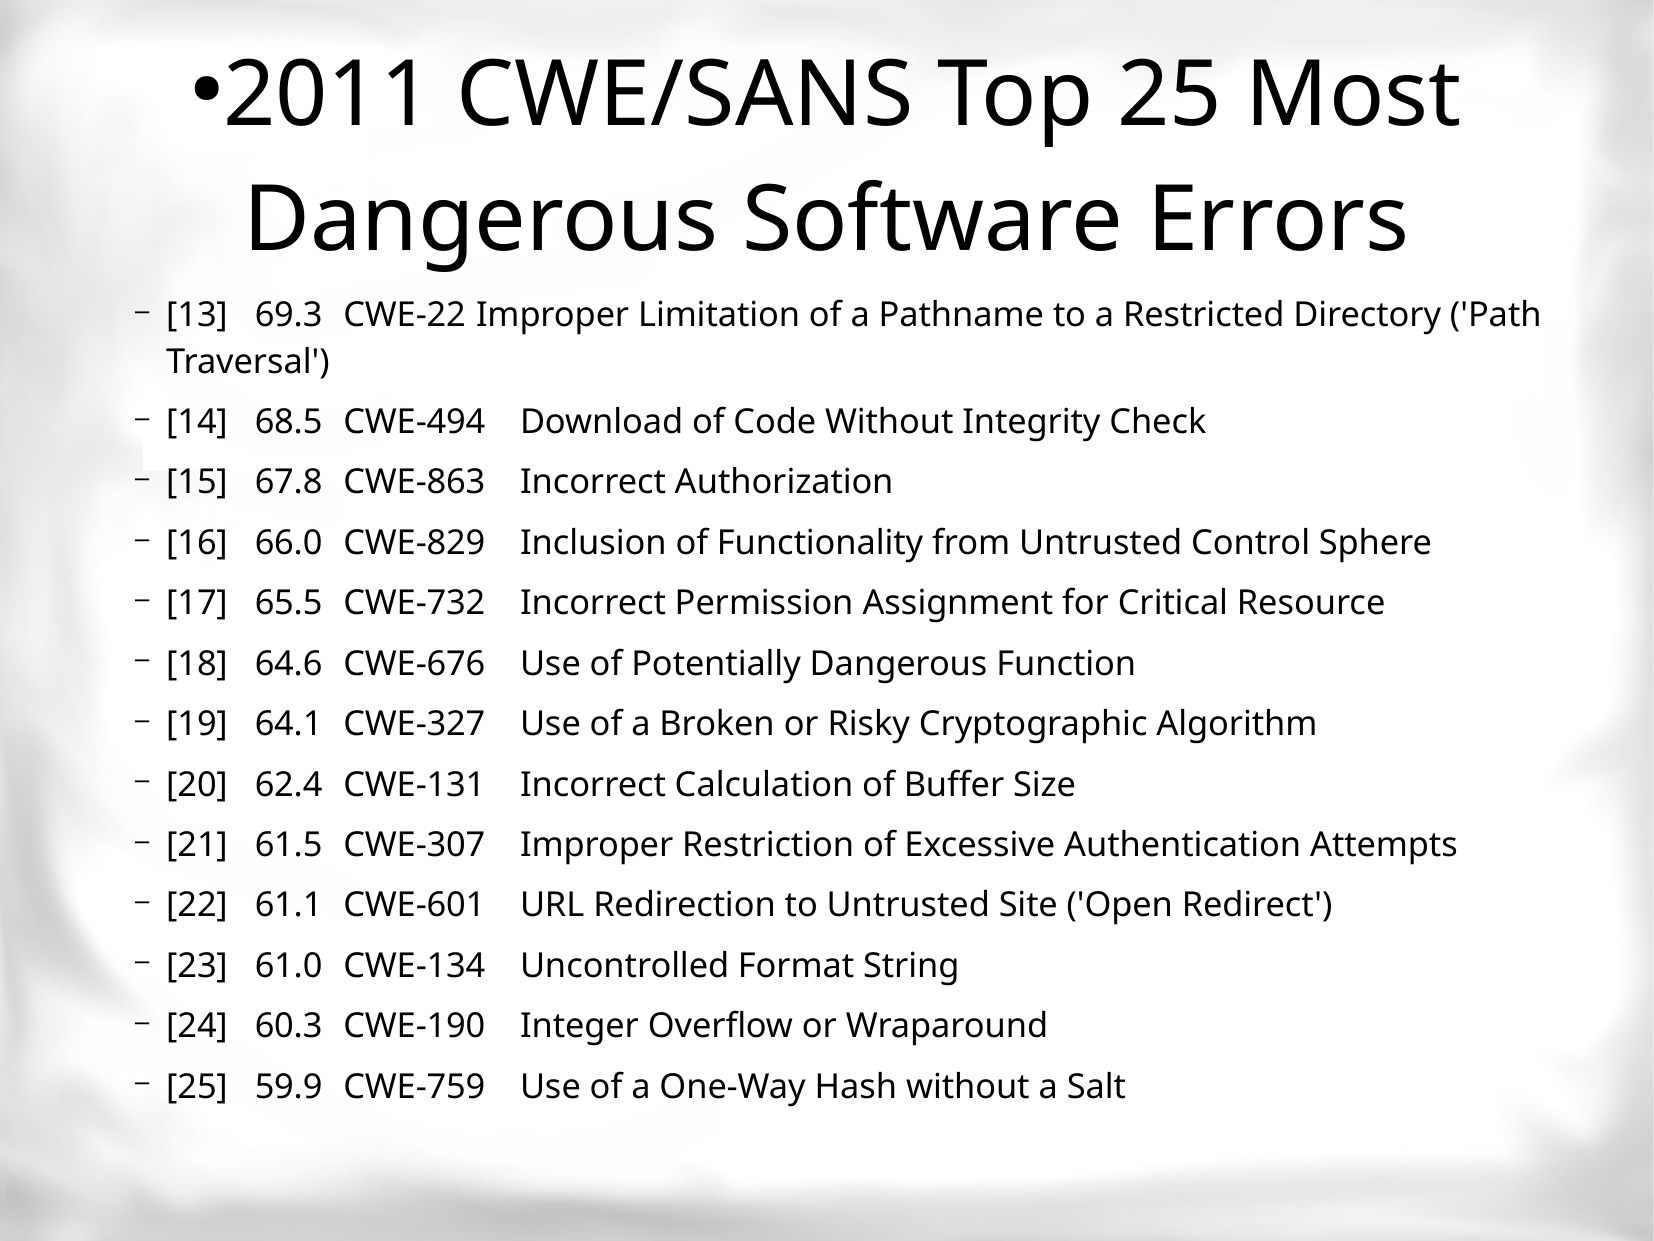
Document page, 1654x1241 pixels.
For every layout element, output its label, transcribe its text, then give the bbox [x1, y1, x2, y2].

list [13] 69.3 CWE-22 Improper Limitation of a Pathname to a Restricted Directory ('Path Traversal') [14] 68.5 CWE-494 Download of Code Without Integrity Check [15] 67.8 CWE-863 Incorrect Authorization [16] 66.0 CWE-829 Inclusion of Functionality from Untrusted Control Sphere [17] 65.5 CWE-732 Incorrect Permission Assignment for Critical Resource [18] 64.6 CWE-676 Use of Potentially Dangerous Function [19] 64.1 CWE-327 Use of a Broken or Risky Cryptographic Algorithm [20] 62.4 CWE-131 Incorrect Calculation of Buffer Size [21] 61.5 CWE-307 Improper Restriction of Excessive Authentication Attempts [22] 61.1 CWE-601 URL Redirection to Untrusted Site ('Open Redirect') [23] 61.0 CWE-134 Uncontrolled Format String [24] 60.3 CWE-190 Integer Overflow or Wraparound [25] 59.9 CWE-759 Use of a One-Way Hash without a Salt [82, 290, 1571, 1111]
title 2011 CWE/SANS Top 25 Most Dangerous Software Errors [82, 49, 1571, 257]
picture [0, 0, 1654, 1241]
